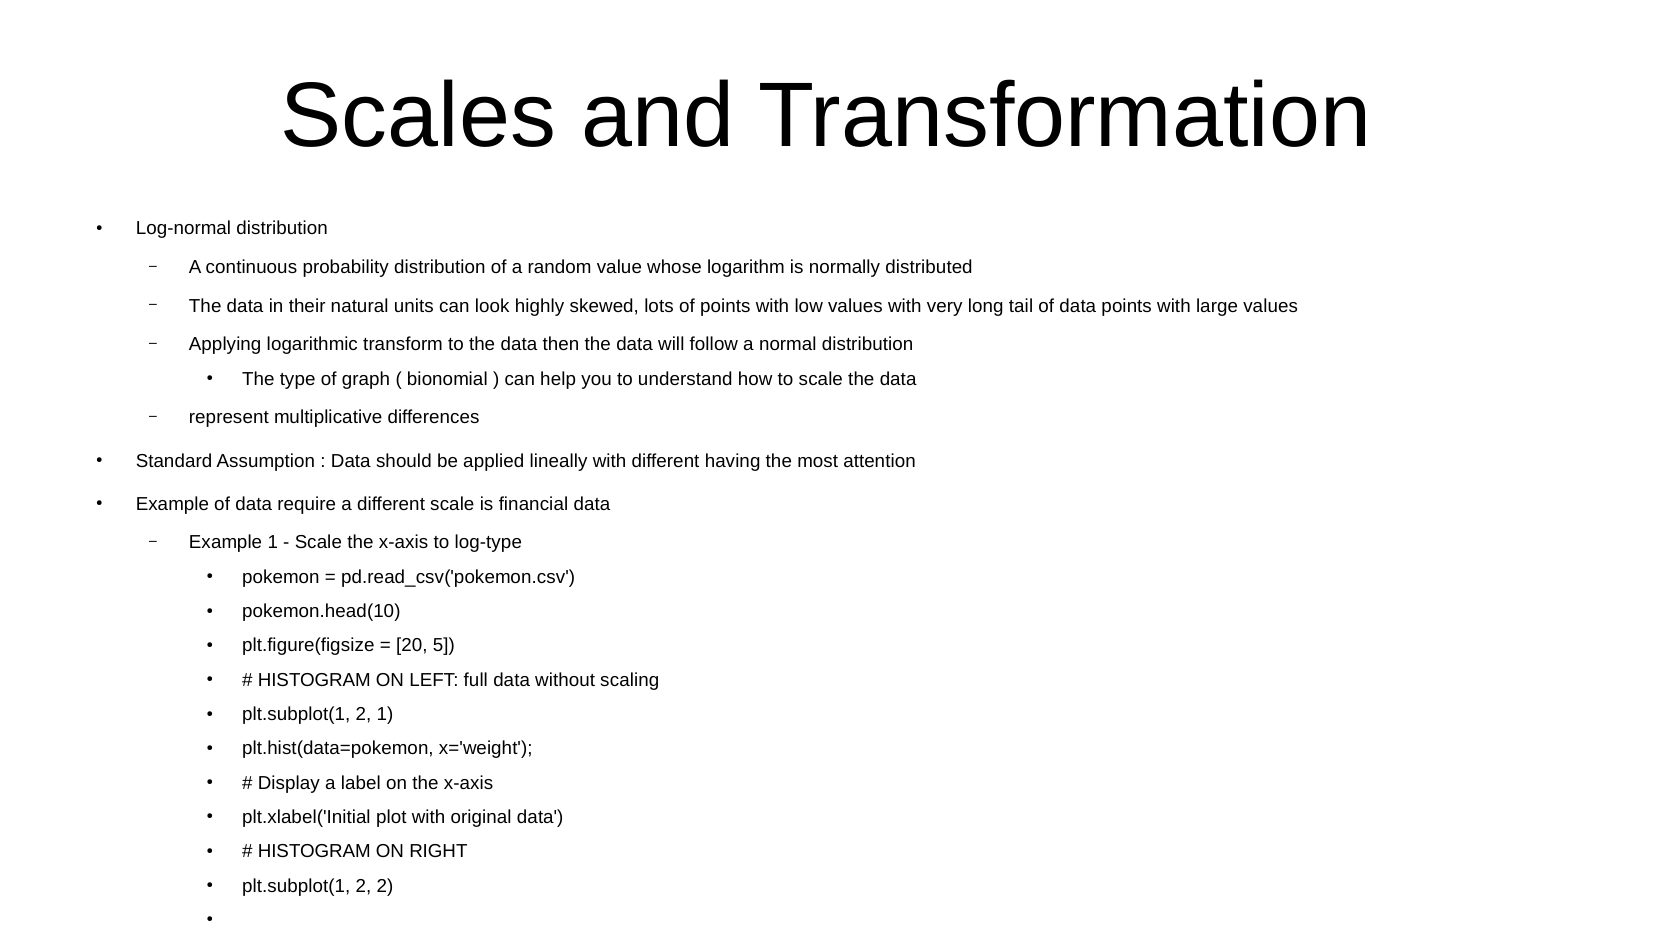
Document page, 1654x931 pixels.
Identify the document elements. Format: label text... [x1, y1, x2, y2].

list Log-normal distribution A continuous probability distribution of a random value whose logarithm is normally distributed The data in their natural units can look highly skewed, lots of points with low values with very long tail of data points with large values Applying logarithmic transform to the data then the data will follow a normal distribution The type of graph ( bionomial ) can help you to understand how to scale the data represent multiplicative differences Standard Assumption : Data should be applied lineally with different having the most attention Example of data require a different scale is financial data Example 1 - Scale the x-axis to log-type pokemon = pd.read_csv('pokemon.csv') pokemon.head(10) plt.figure(figsize = [20, 5]) # HISTOGRAM ON LEFT: full data without scaling plt.subplot(1, 2, 1) plt.hist(data=pokemon, x='weight'); # Display a label on the x-axis plt.xlabel('Initial plot with original data') # HISTOGRAM ON RIGHT plt.subplot(1, 2, 2) [82, 217, 1621, 901]
title Scales and Transformation [82, 37, 1571, 193]
